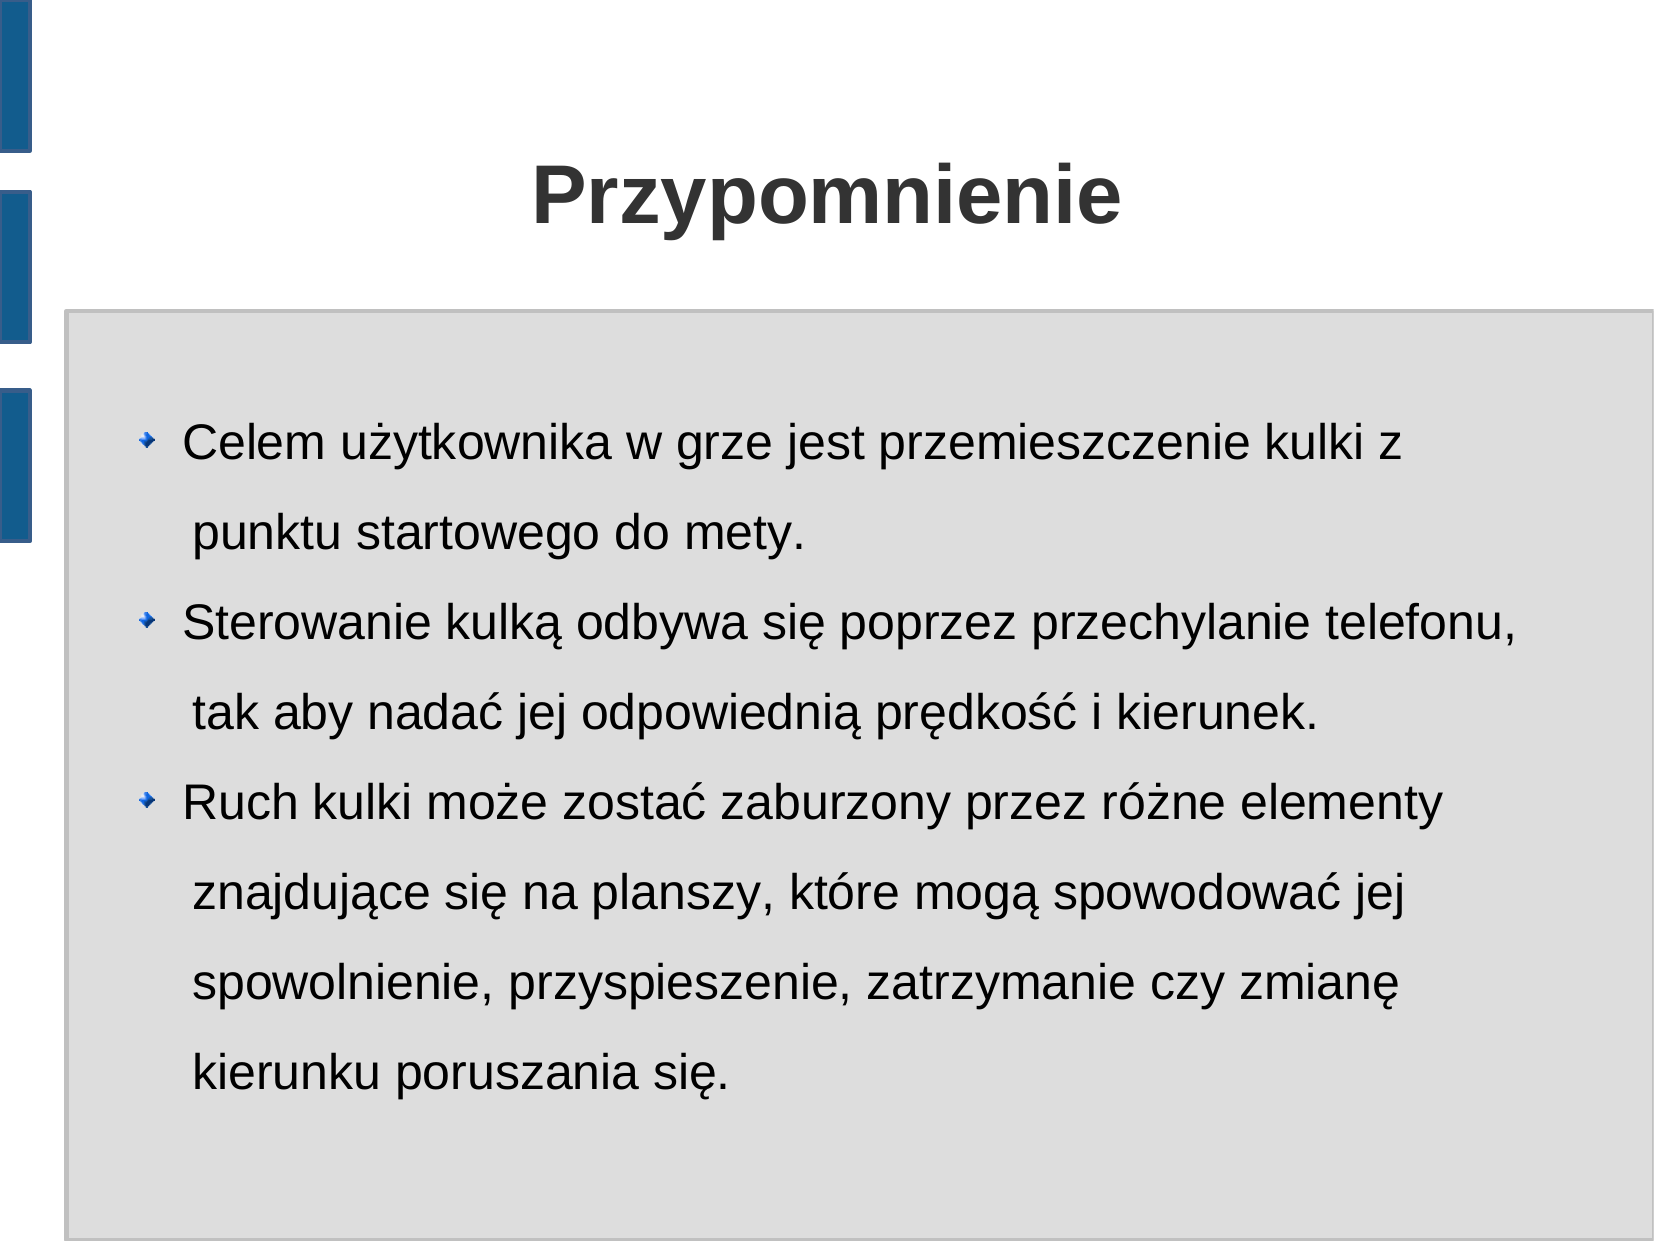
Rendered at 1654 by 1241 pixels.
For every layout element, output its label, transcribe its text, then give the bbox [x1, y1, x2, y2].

title Przypomnienie [121, 91, 1534, 259]
list Celem użytkownika w grze jest przemieszczenie kulki z punktu startowego do mety. Sterowanie kulką odbywa się poprzez przechylanie telefonu, tak aby nadać jej odpowiednią prędkość i kierunek. Ruch kulki może zostać zaburzony przez różne elementy znajdujące się na planszy, które mogą spowodować jej spowolnienie, przyspieszenie, zatrzymanie czy zmianę kierunku poruszania się. [121, 259, 1534, 1170]
